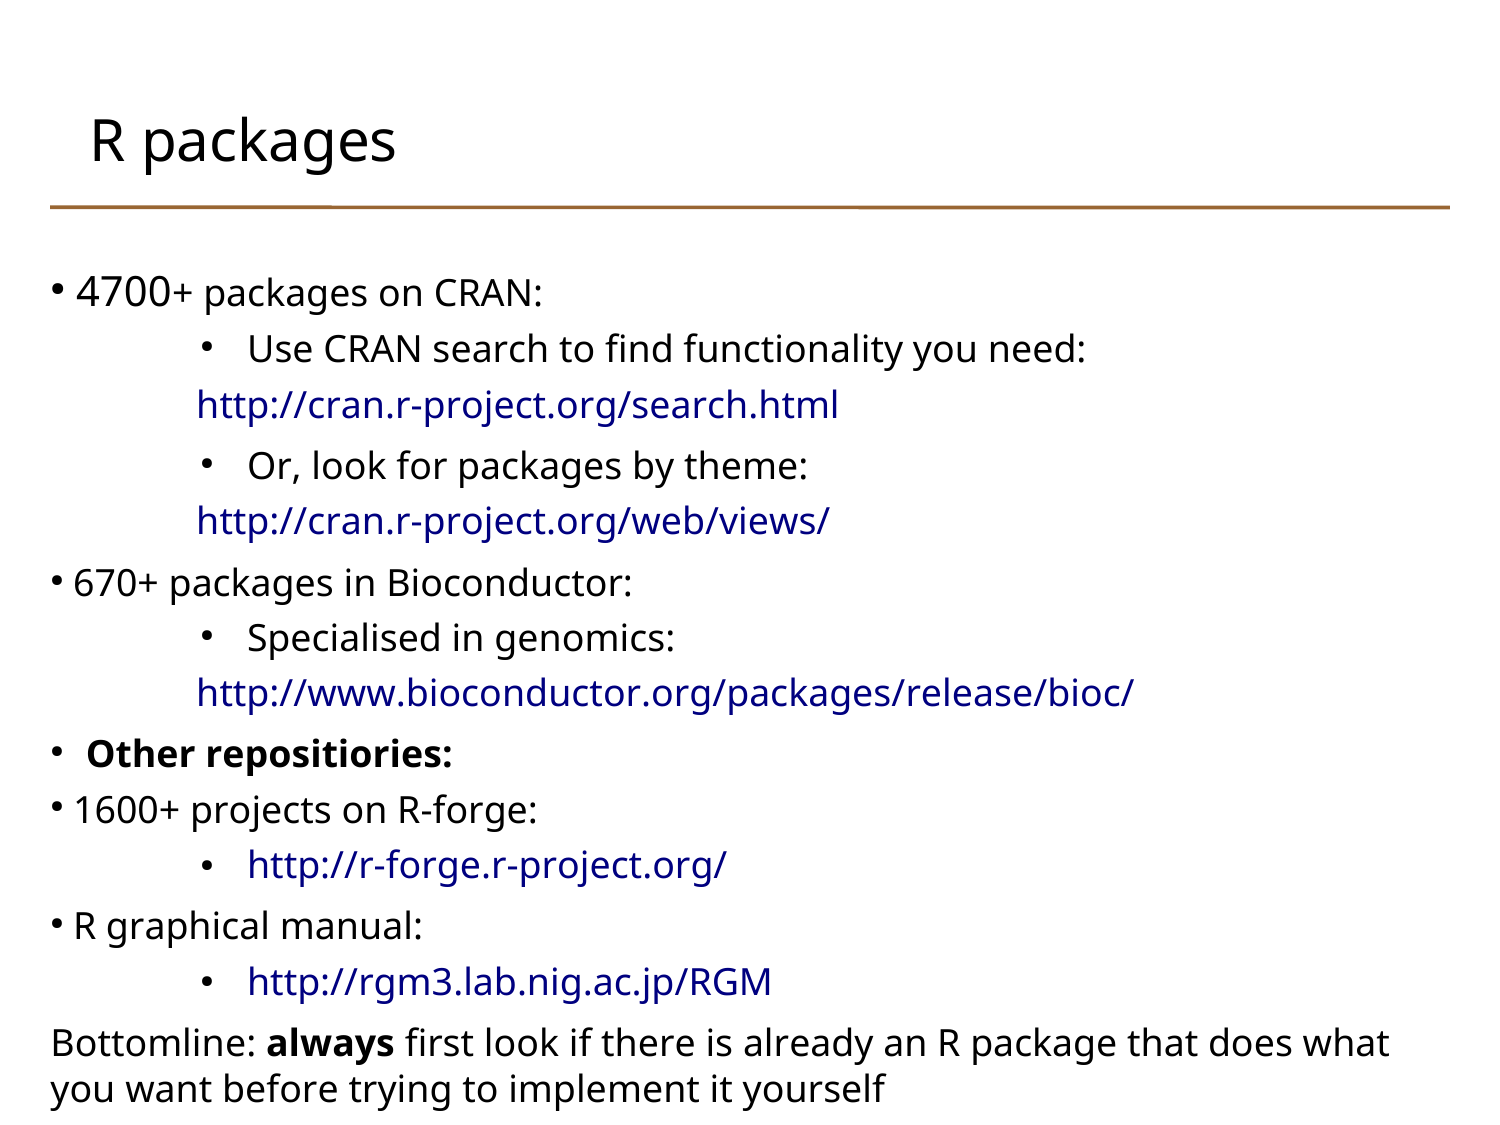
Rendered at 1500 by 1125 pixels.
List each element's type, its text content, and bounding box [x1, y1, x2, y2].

list 4700+ packages on CRAN: Use CRAN search to find functionality you need: http://cran.r-project.org/search.html Or, look for packages by theme: http://cran.r-project.org/web/views/ 670+ packages in Bioconductor: Specialised in genomics: http://www.bioconductor.org/packages/release/bioc/ Other repositiories: 1600+ projects on R-forge: http://r-forge.r-project.org/ R graphical manual: http://rgm3.lab.nig.ac.jp/RGM Bottomline: always first look if there is already an R package that does what you want before trying to implement it yourself [50, 264, 1399, 1007]
title R packages [75, 44, 1424, 231]
